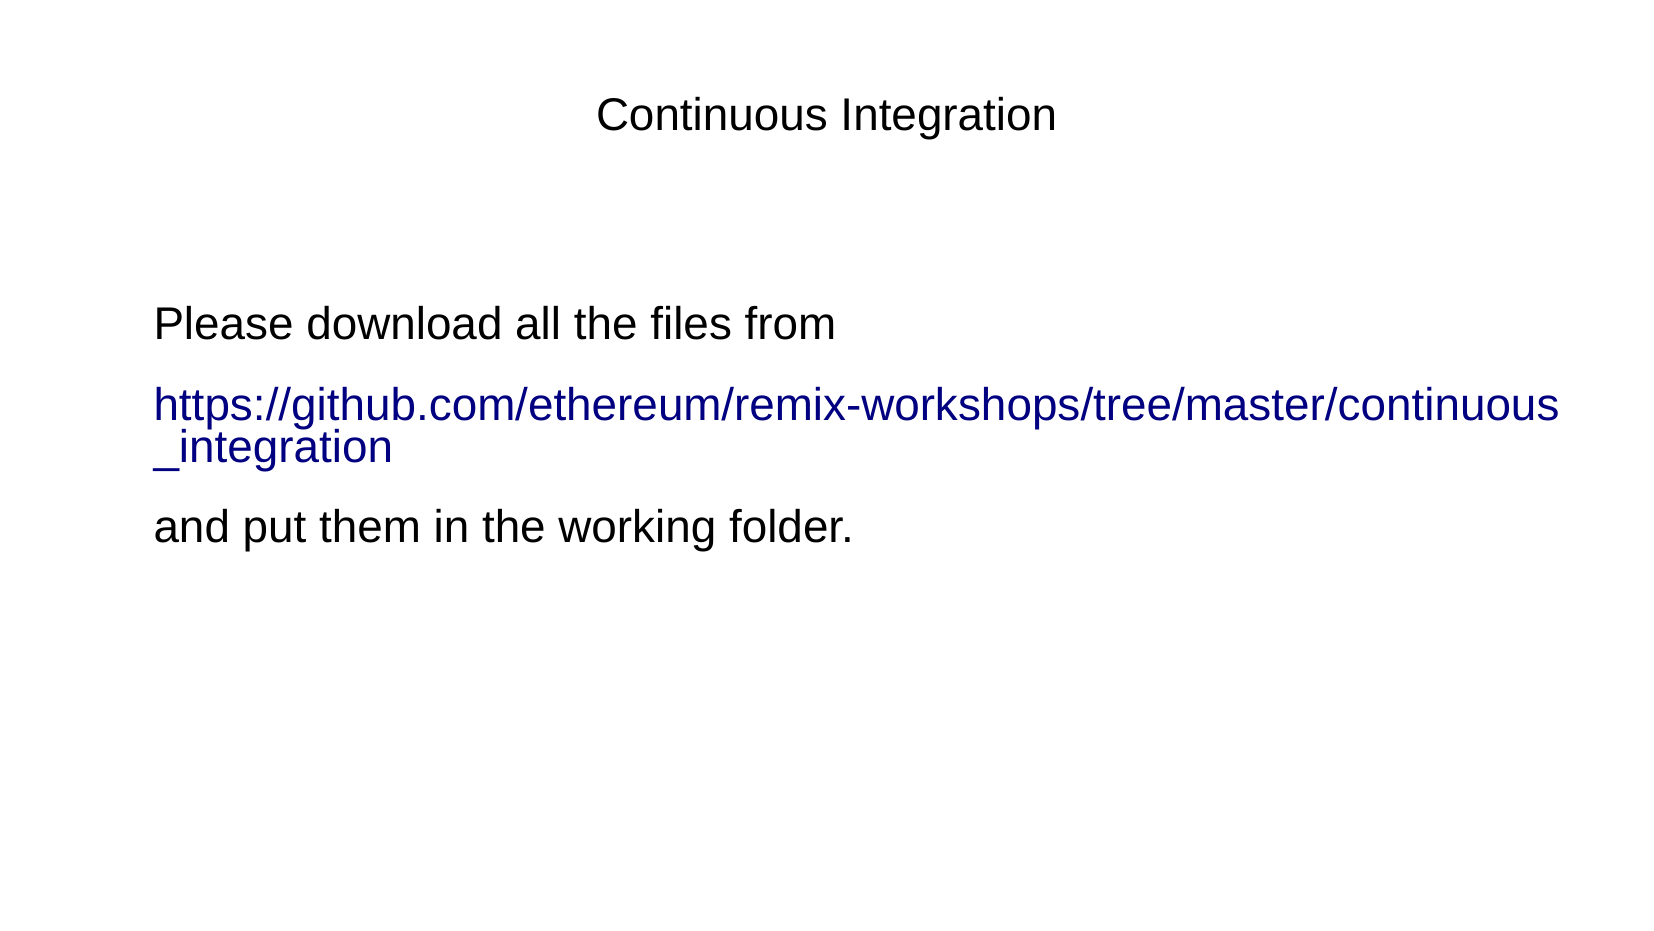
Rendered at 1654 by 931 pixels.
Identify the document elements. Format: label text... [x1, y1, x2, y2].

list Please download all the files from https://github.com/ethereum/remix-workshops/tree/master/continuous_integration and put them in the working folder. [82, 217, 1571, 758]
title Continuous Integration [82, 37, 1571, 193]
